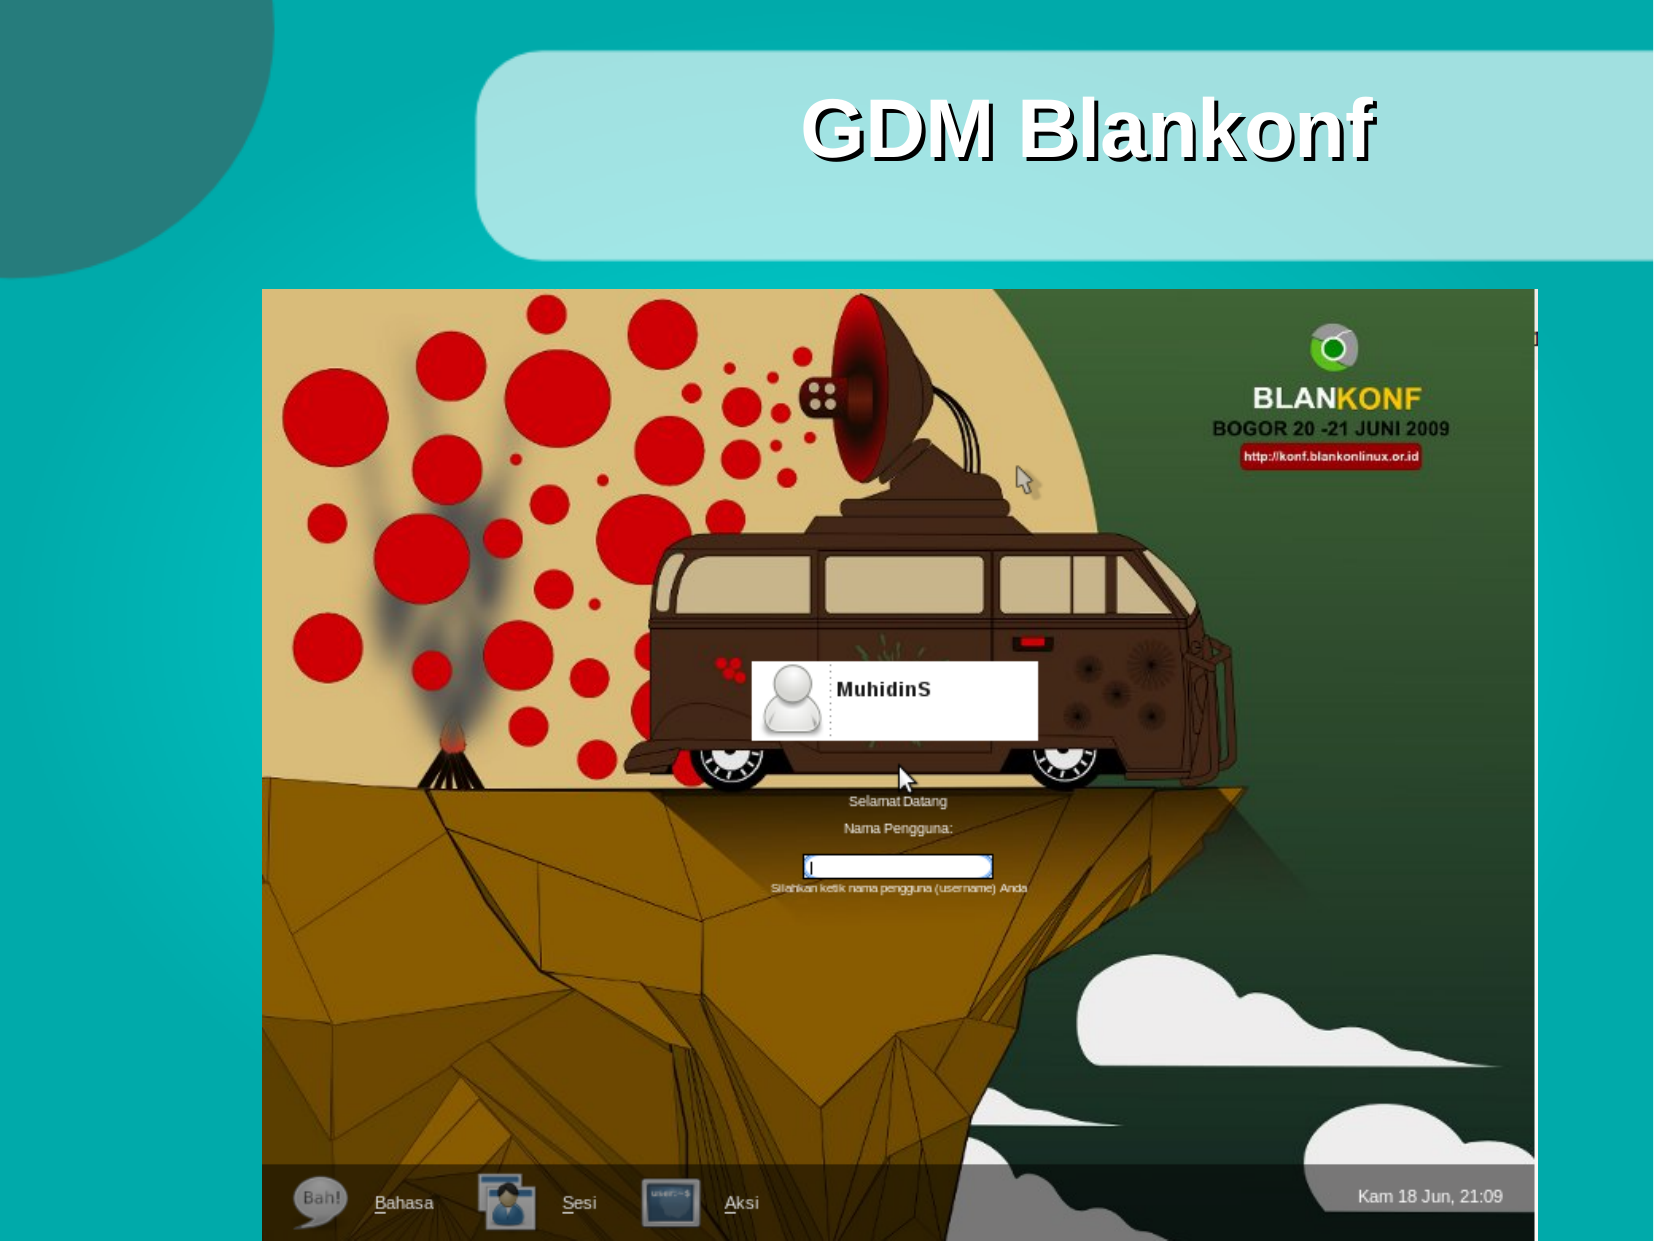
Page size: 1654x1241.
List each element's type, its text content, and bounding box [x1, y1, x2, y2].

text_box GDM Blankonf [524, 75, 1650, 226]
picture [0, 0, 1654, 1241]
